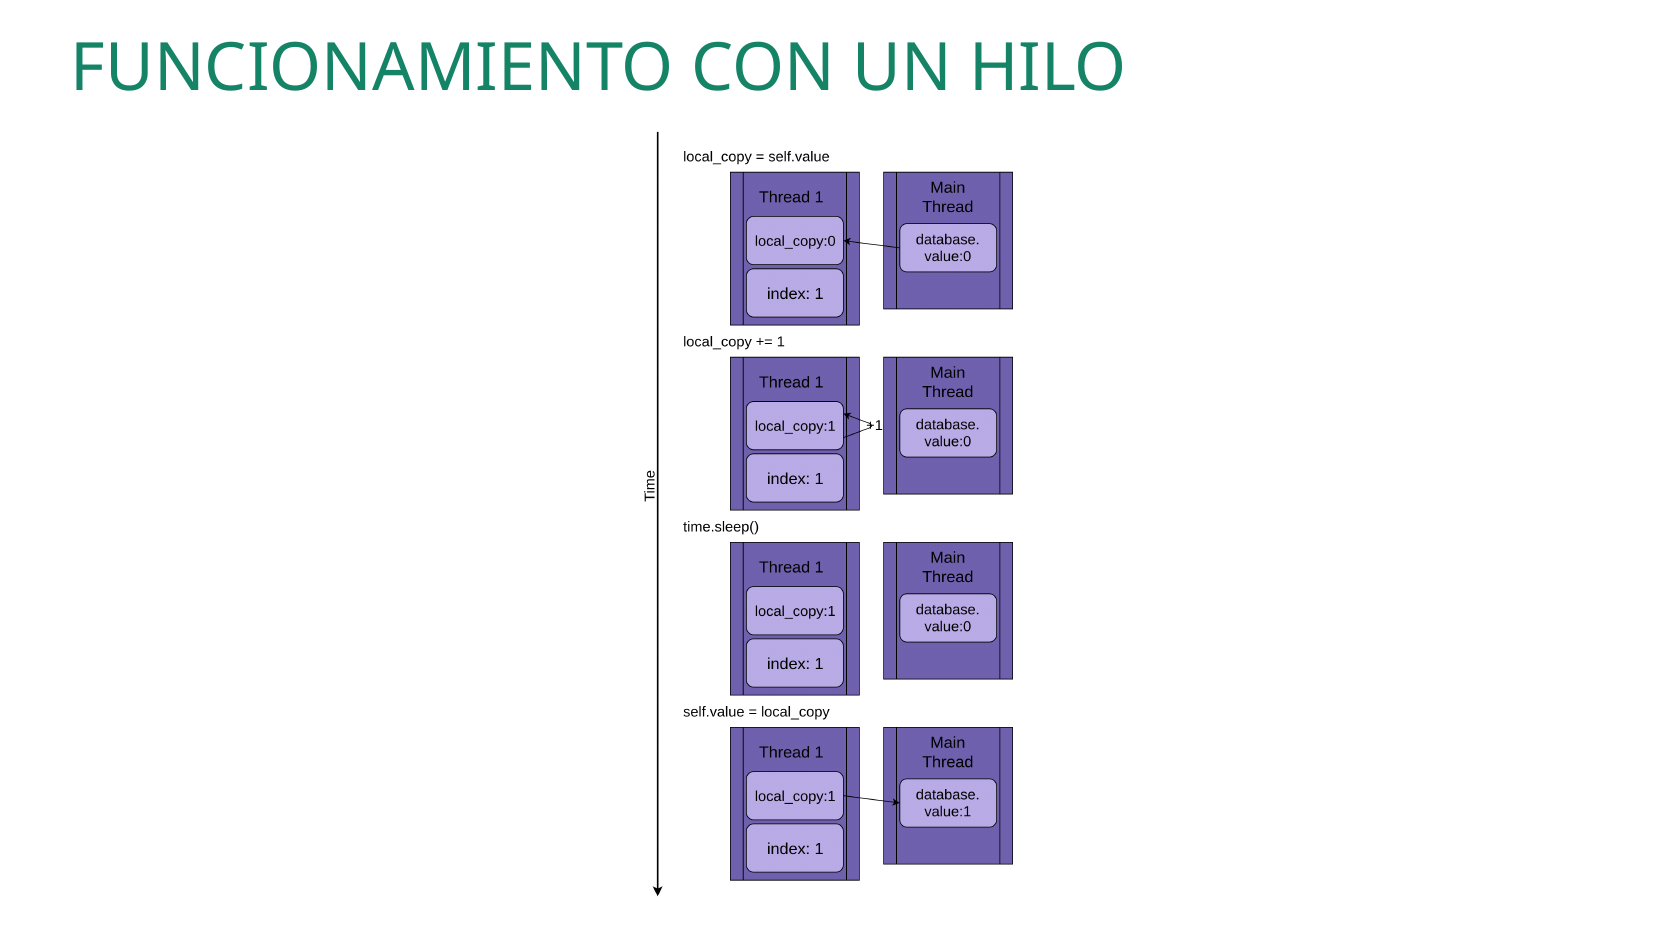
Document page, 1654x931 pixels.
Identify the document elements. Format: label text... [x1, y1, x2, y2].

picture [641, 125, 1013, 903]
title FUNCIONAMIENTO CON UN HILO [70, 0, 1447, 159]
